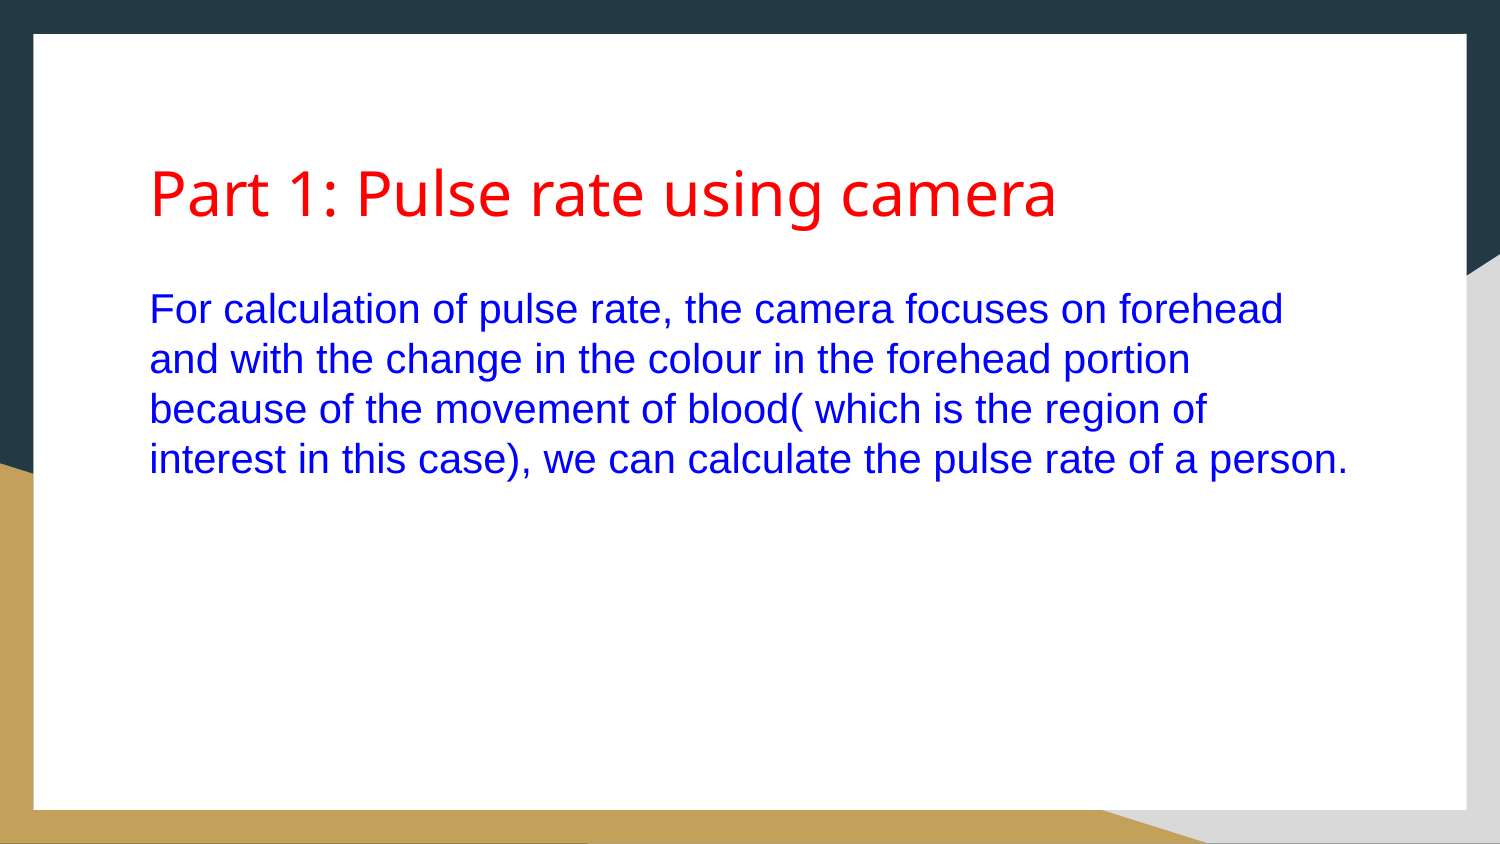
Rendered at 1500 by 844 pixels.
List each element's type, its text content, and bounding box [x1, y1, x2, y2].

list For calculation of pulse rate, the camera focuses on forehead and with the change in the colour in the forehead portion because of the movement of blood( which is the region of interest in this case), we can calculate the pulse rate of a person. [134, 266, 1366, 729]
title Part 1: Pulse rate using camera [134, 138, 1366, 266]
